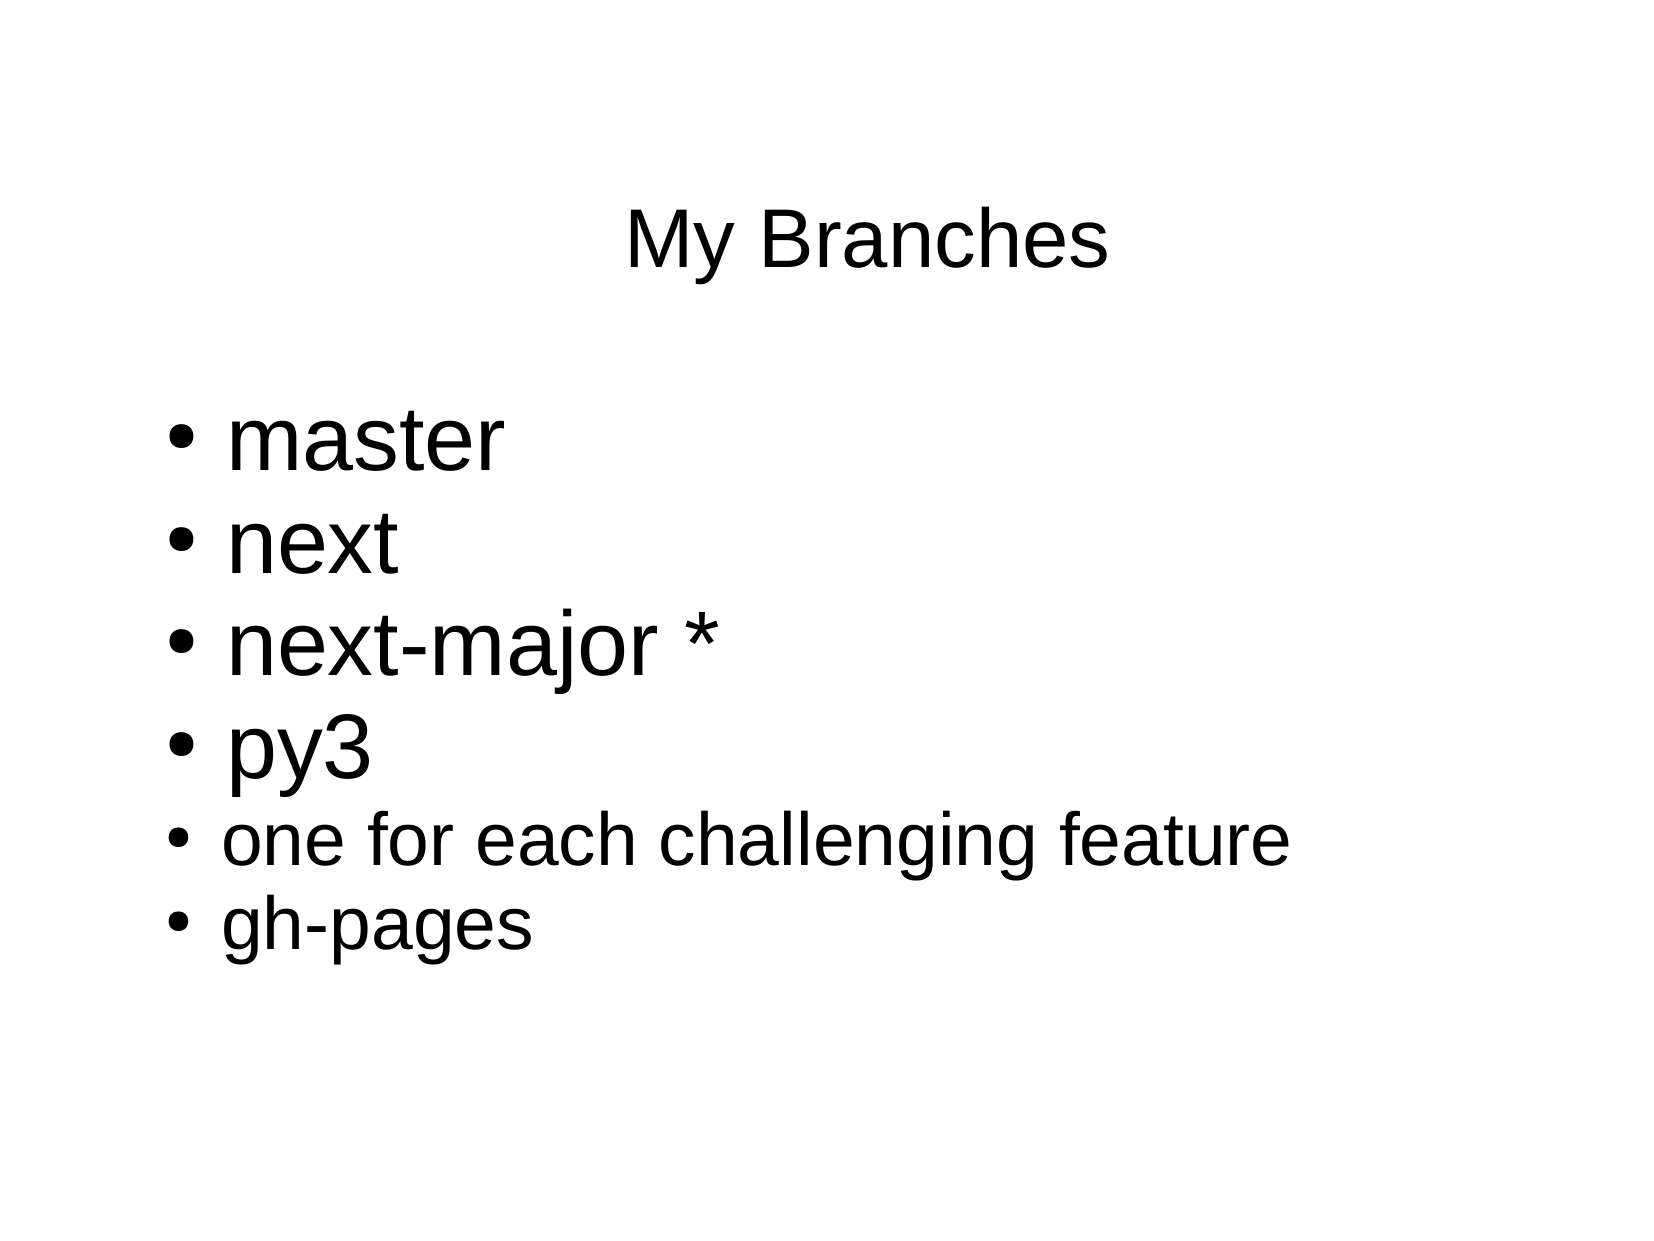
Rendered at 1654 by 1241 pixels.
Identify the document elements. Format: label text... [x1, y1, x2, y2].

subtitle My Branches master next next-major * py3 one for each challenging feature gh-pages [165, 104, 1571, 1156]
